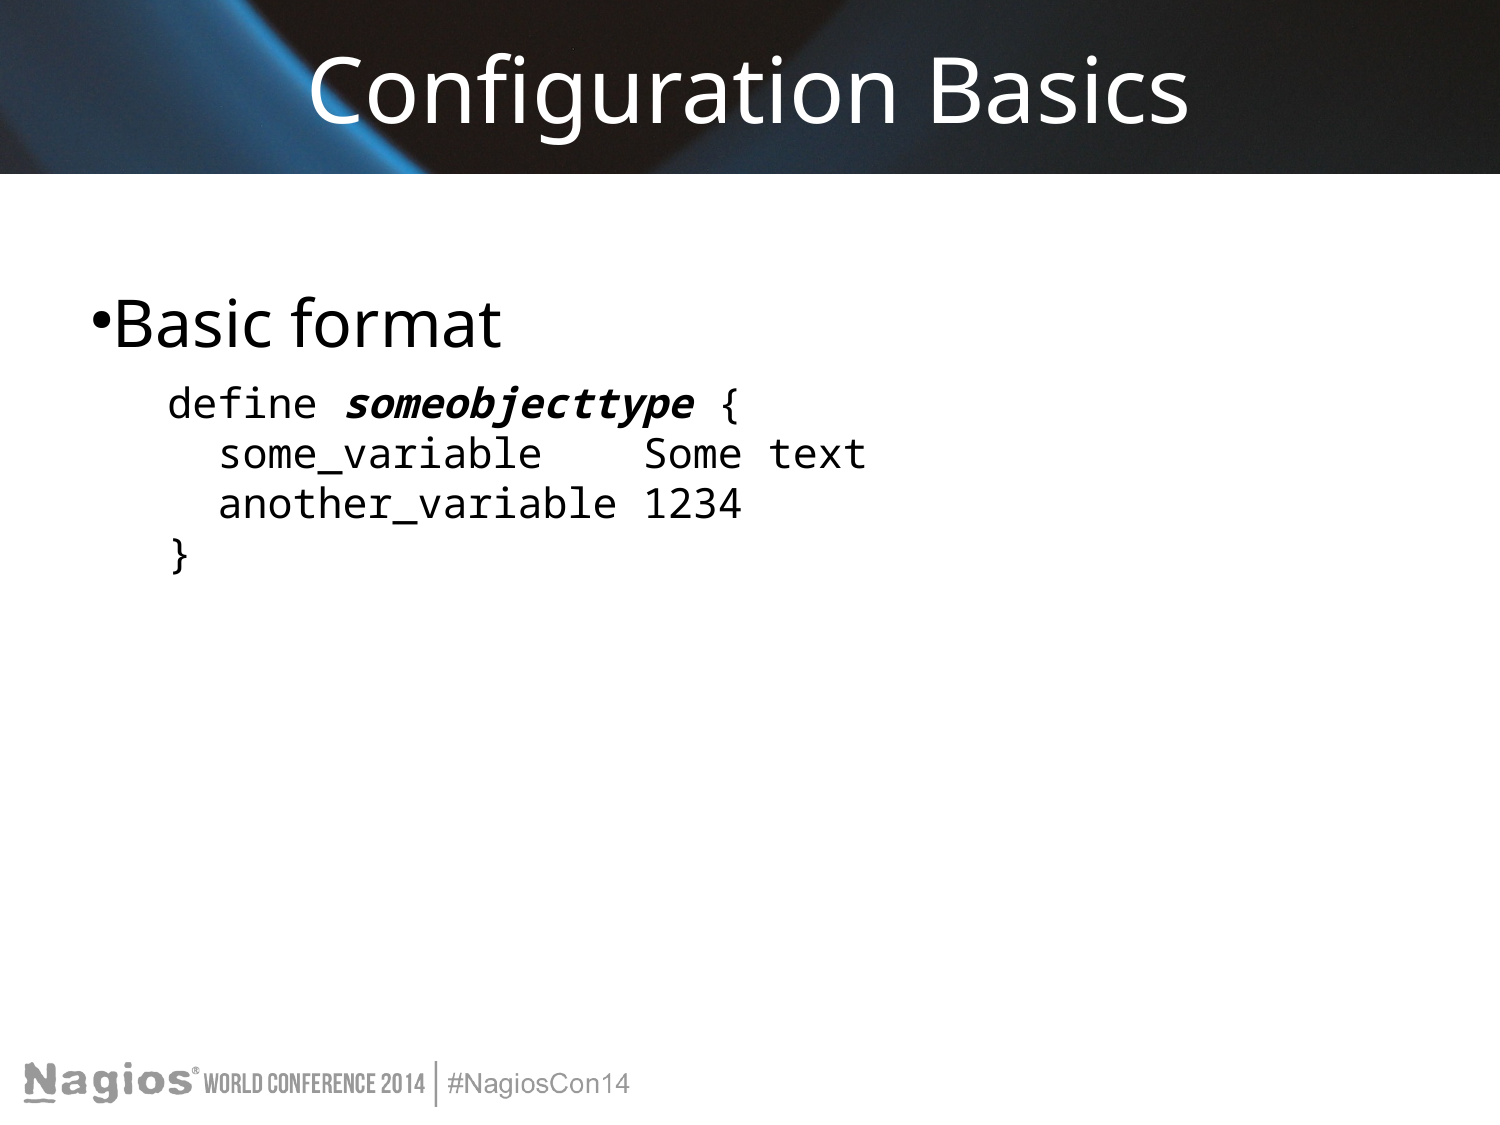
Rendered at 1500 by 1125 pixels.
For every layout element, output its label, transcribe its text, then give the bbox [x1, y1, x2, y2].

list define someobjecttype { some_variable Some text another_variable 1234 } [96, 369, 1404, 634]
title Configuration Basics [75, 0, 1426, 174]
list Basic format [75, 274, 1426, 369]
